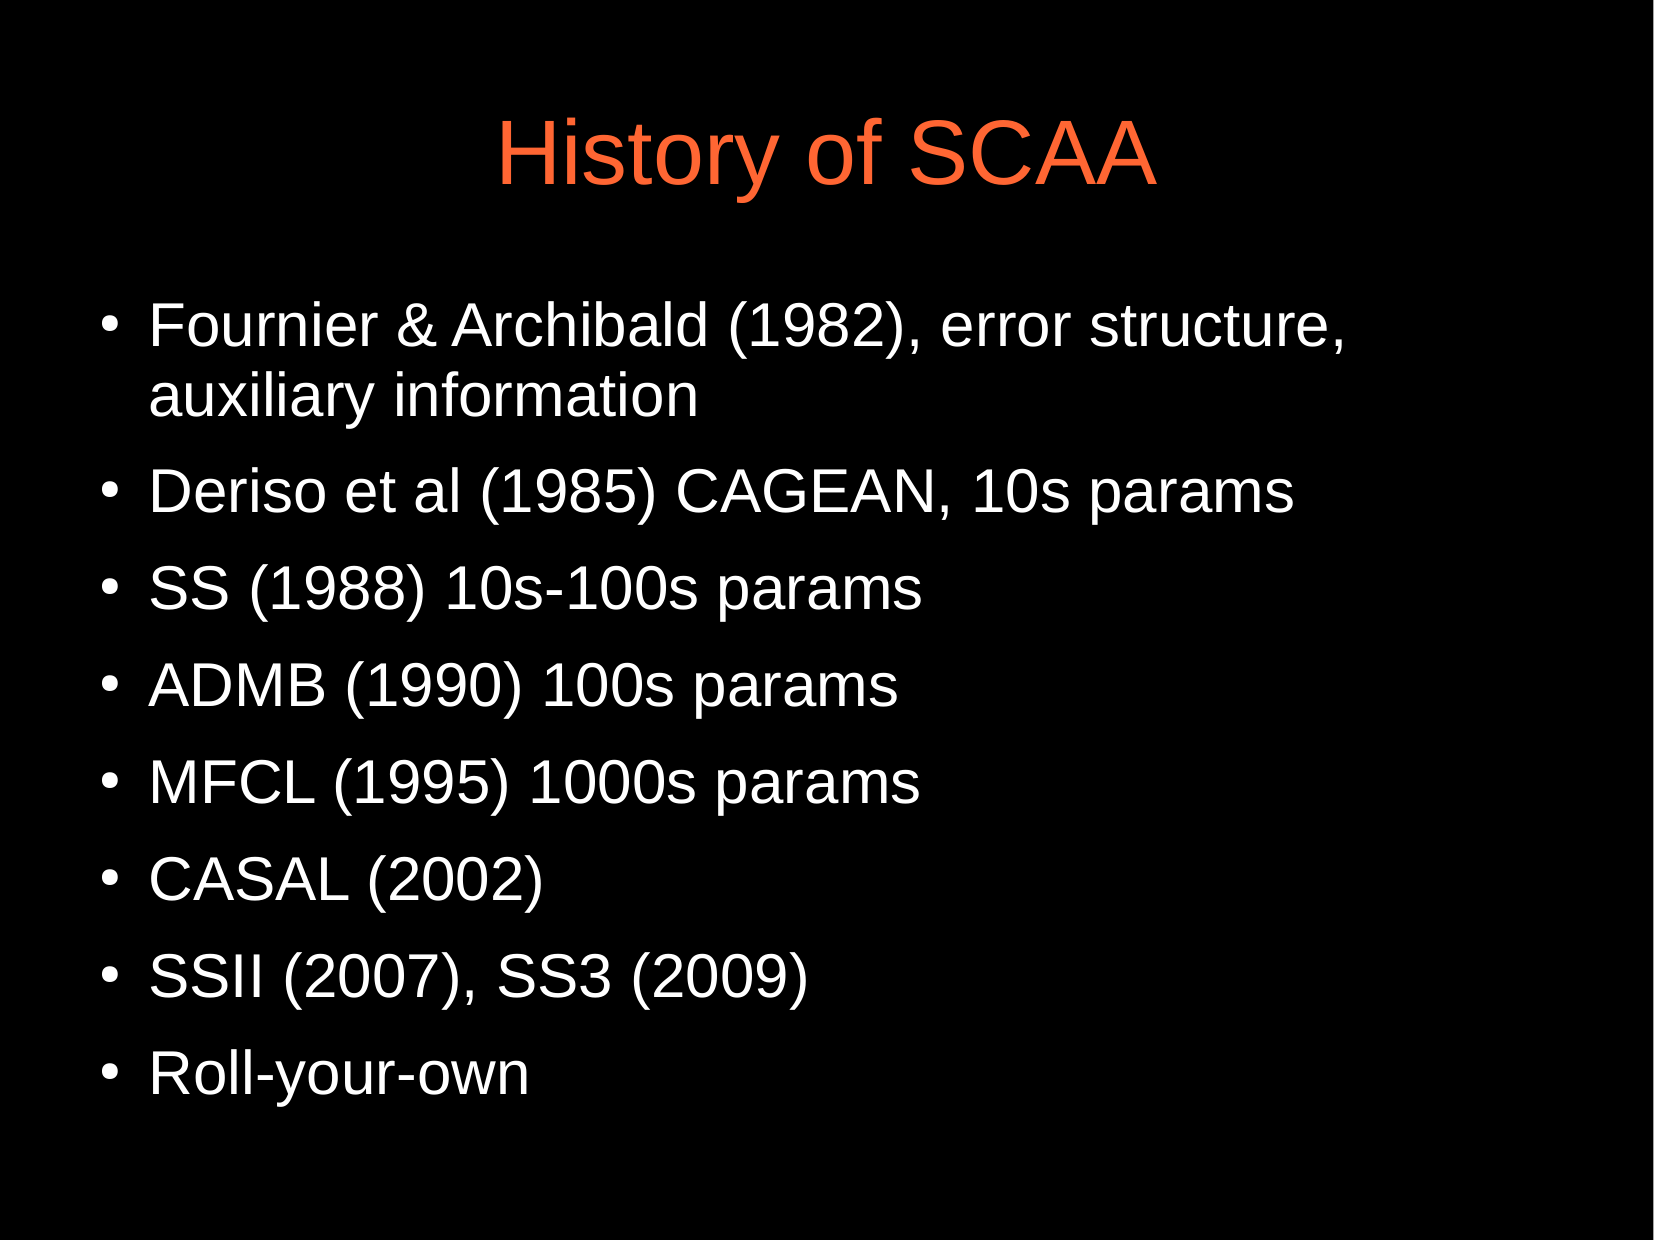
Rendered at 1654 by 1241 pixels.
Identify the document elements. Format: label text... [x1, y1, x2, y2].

list Fournier & Archibald (1982), error structure, auxiliary information Deriso et al (1985) CAGEAN, 10s params SS (1988) 10s-100s params ADMB (1990) 100s params MFCL (1995) 1000s params CASAL (2002) SSII (2007), SS3 (2009) Roll-your-own [82, 290, 1571, 1109]
title History of SCAA [82, 49, 1571, 257]
